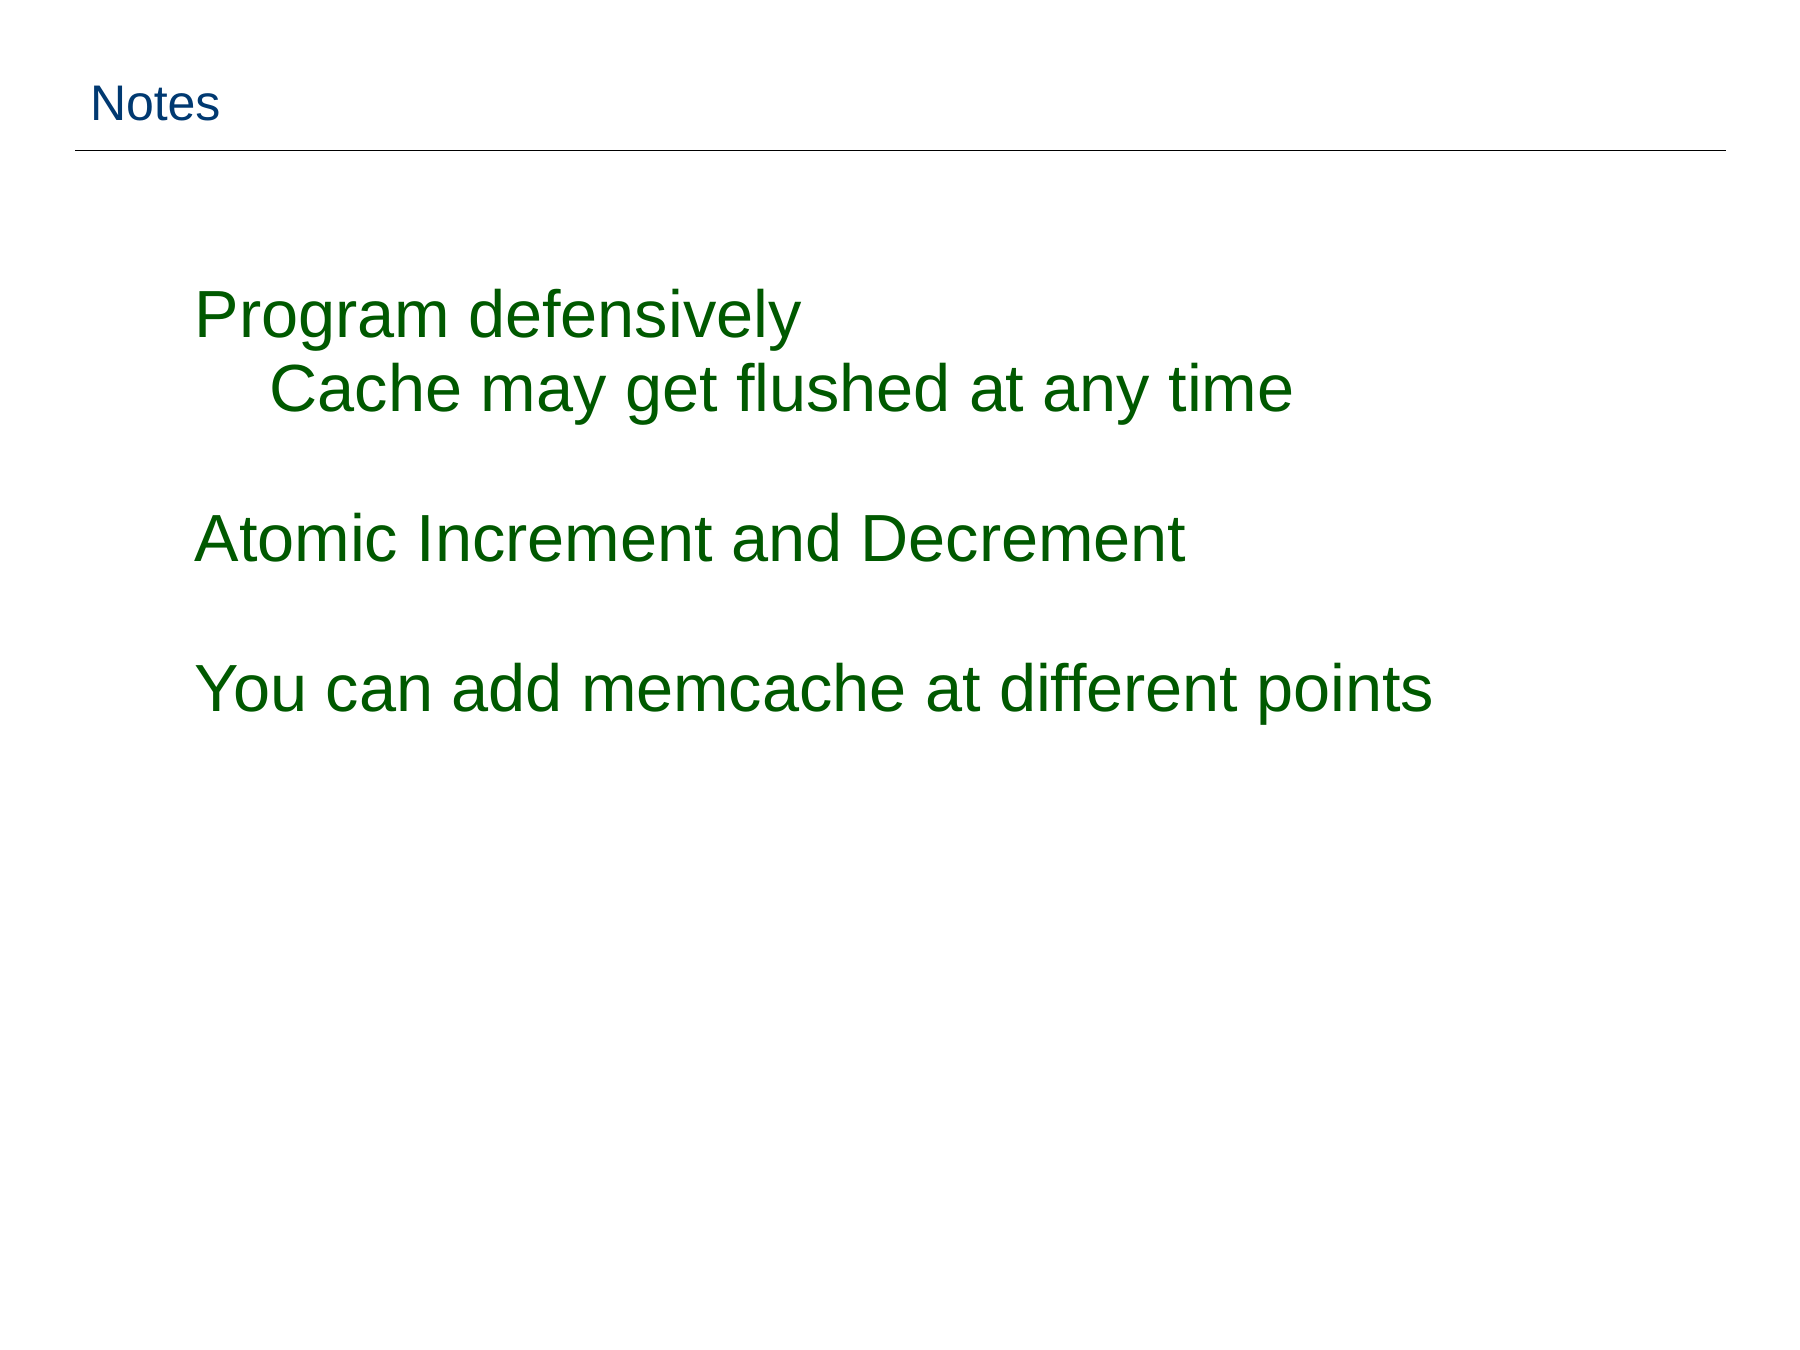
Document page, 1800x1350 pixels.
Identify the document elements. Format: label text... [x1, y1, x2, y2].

text_box Program defensively Cache may get flushed at any time Atomic Increment and Decrement You can add memcache at different points [180, 269, 1456, 733]
title Notes [90, 61, 1710, 150]
